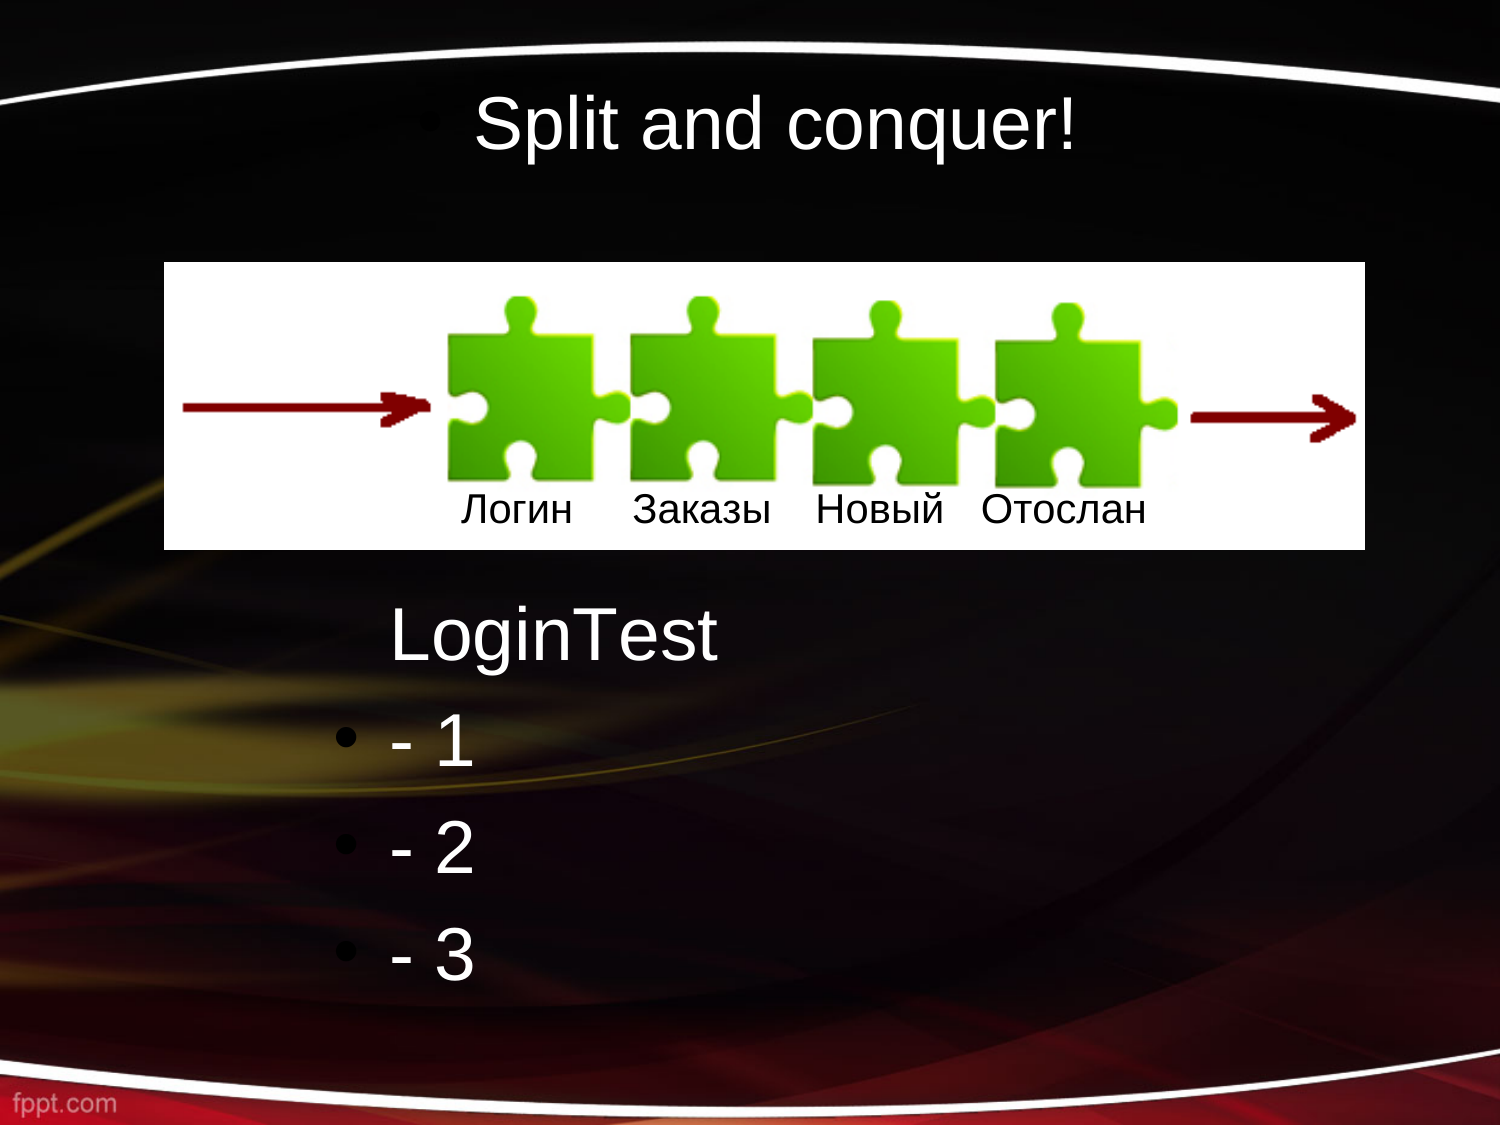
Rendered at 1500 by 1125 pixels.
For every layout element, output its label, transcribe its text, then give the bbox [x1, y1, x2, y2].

text_box Отослан [966, 474, 1186, 540]
text_box Заказы [617, 474, 787, 540]
list Split and conquer! [90, 45, 1406, 196]
picture [0, 0, 1500, 1125]
text_box Новый [800, 474, 966, 540]
text_box Логин [446, 474, 617, 540]
list LoginTest - 1 - 2 - 3 [318, 577, 764, 1003]
